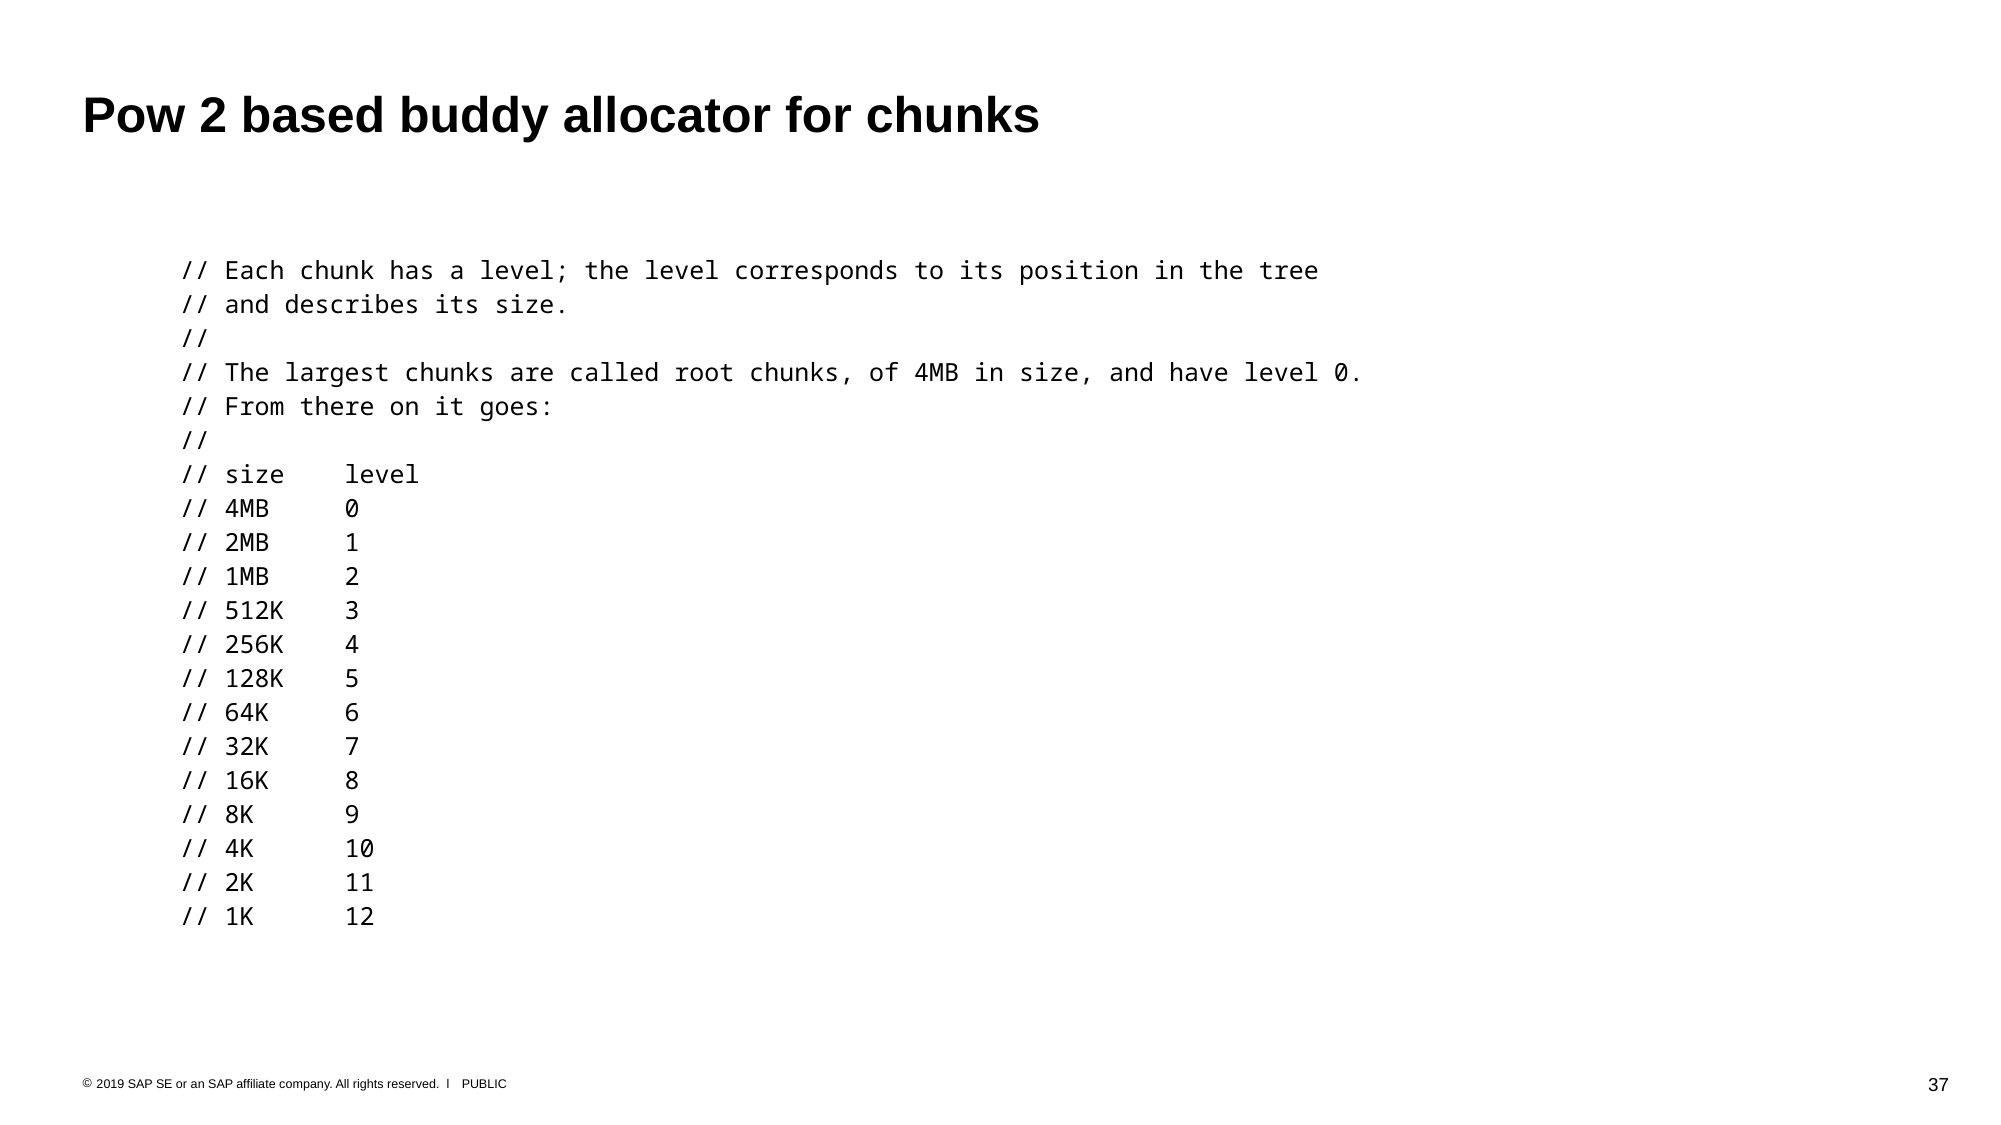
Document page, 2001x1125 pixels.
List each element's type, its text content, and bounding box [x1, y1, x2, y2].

text_box // Each chunk has a level; the level corresponds to its position in the tree // and describes its size. // // The largest chunks are called root chunks, of 4MB in size, and have level 0. // From there on it goes: // // size level // 4MB 0 // 2MB 1 // 1MB 2 // 512K 3 // 256K 4 // 128K 5 // 64K 6 // 32K 7 // 16K 8 // 8K 9 // 4K 10 // 2K 11 // 1K 12 [165, 245, 1726, 841]
title Pow 2 based buddy allocator for chunks [82, 82, 1918, 144]
